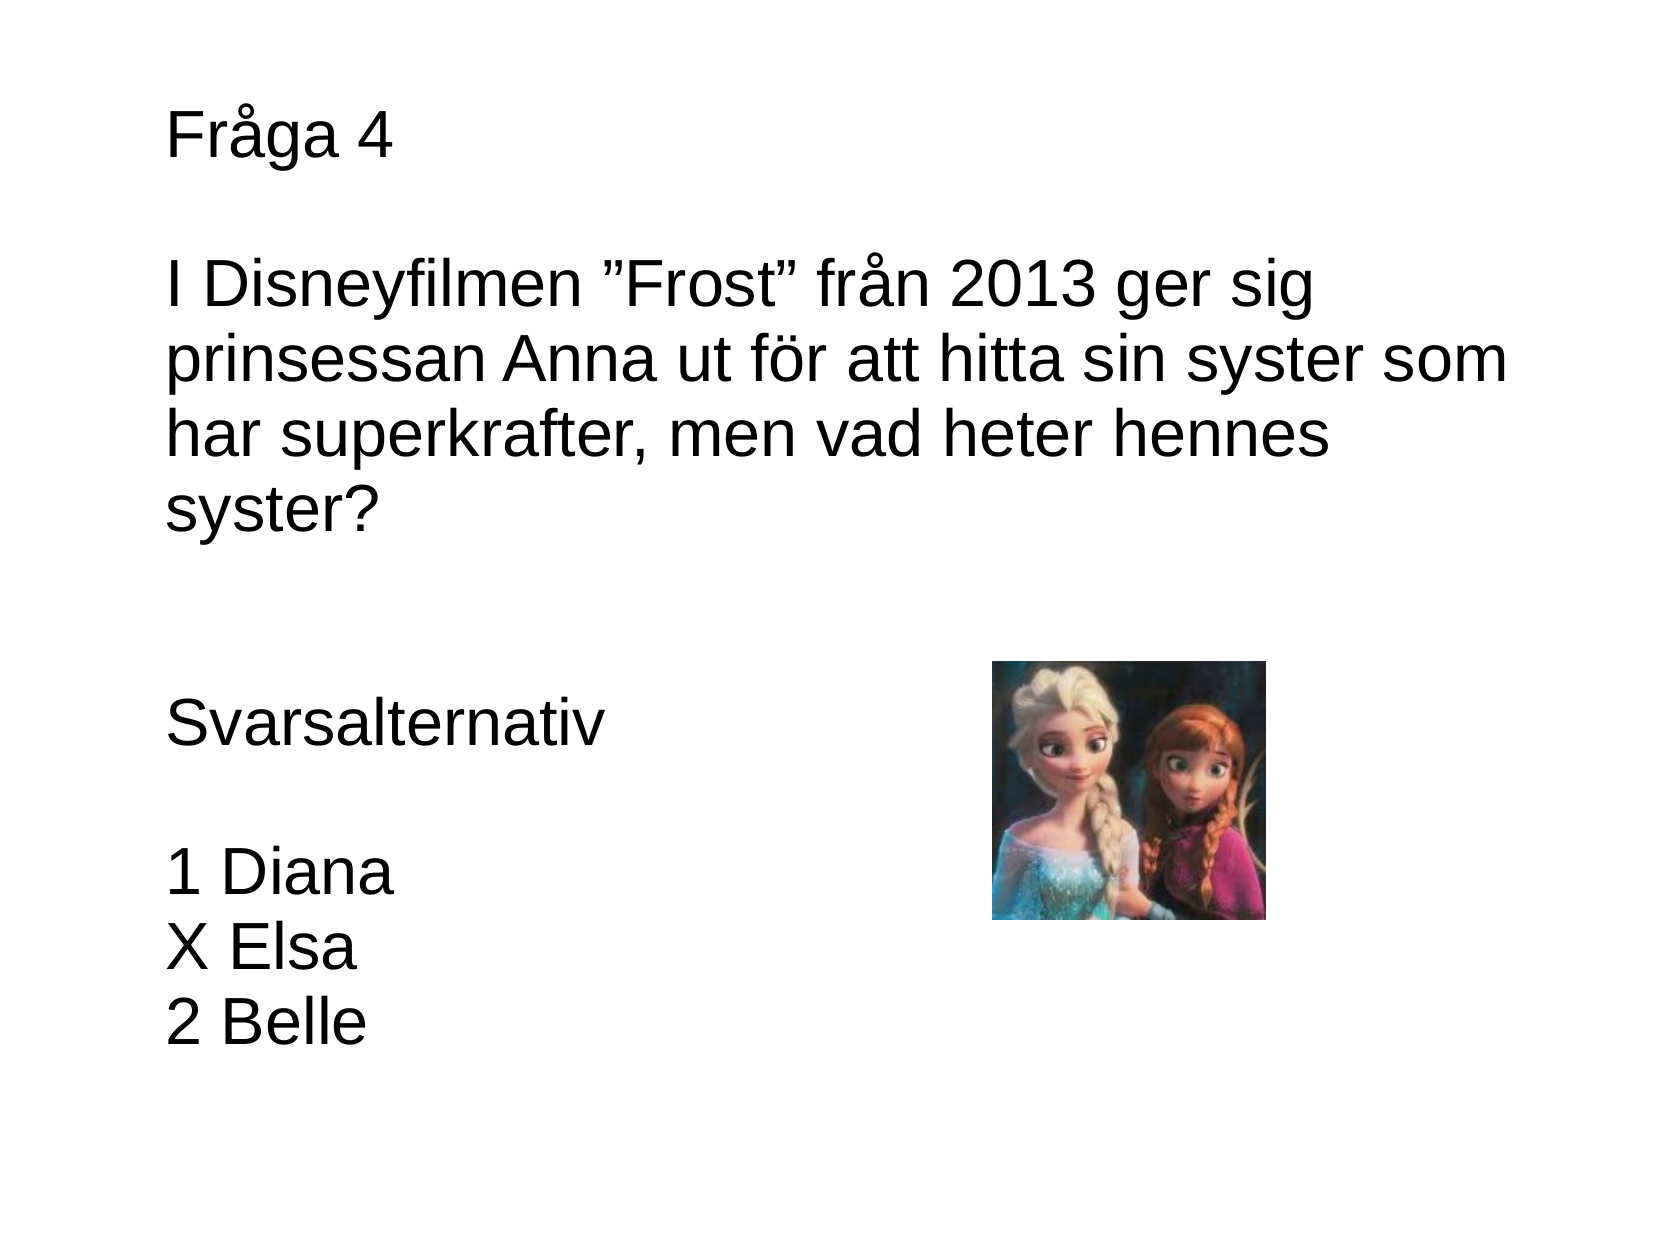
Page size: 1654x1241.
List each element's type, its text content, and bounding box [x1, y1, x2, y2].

picture [992, 661, 1266, 920]
subtitle Fråga 4 I Disneyfilmen ”Frost” från 2013 ger sig prinsessan Anna ut för att hitta sin syster som har superkrafter, men vad heter hennes syster? [165, 96, 1524, 546]
text_box Svarsalternativ 1 Diana X Elsa 2 Belle [165, 685, 1560, 1059]
